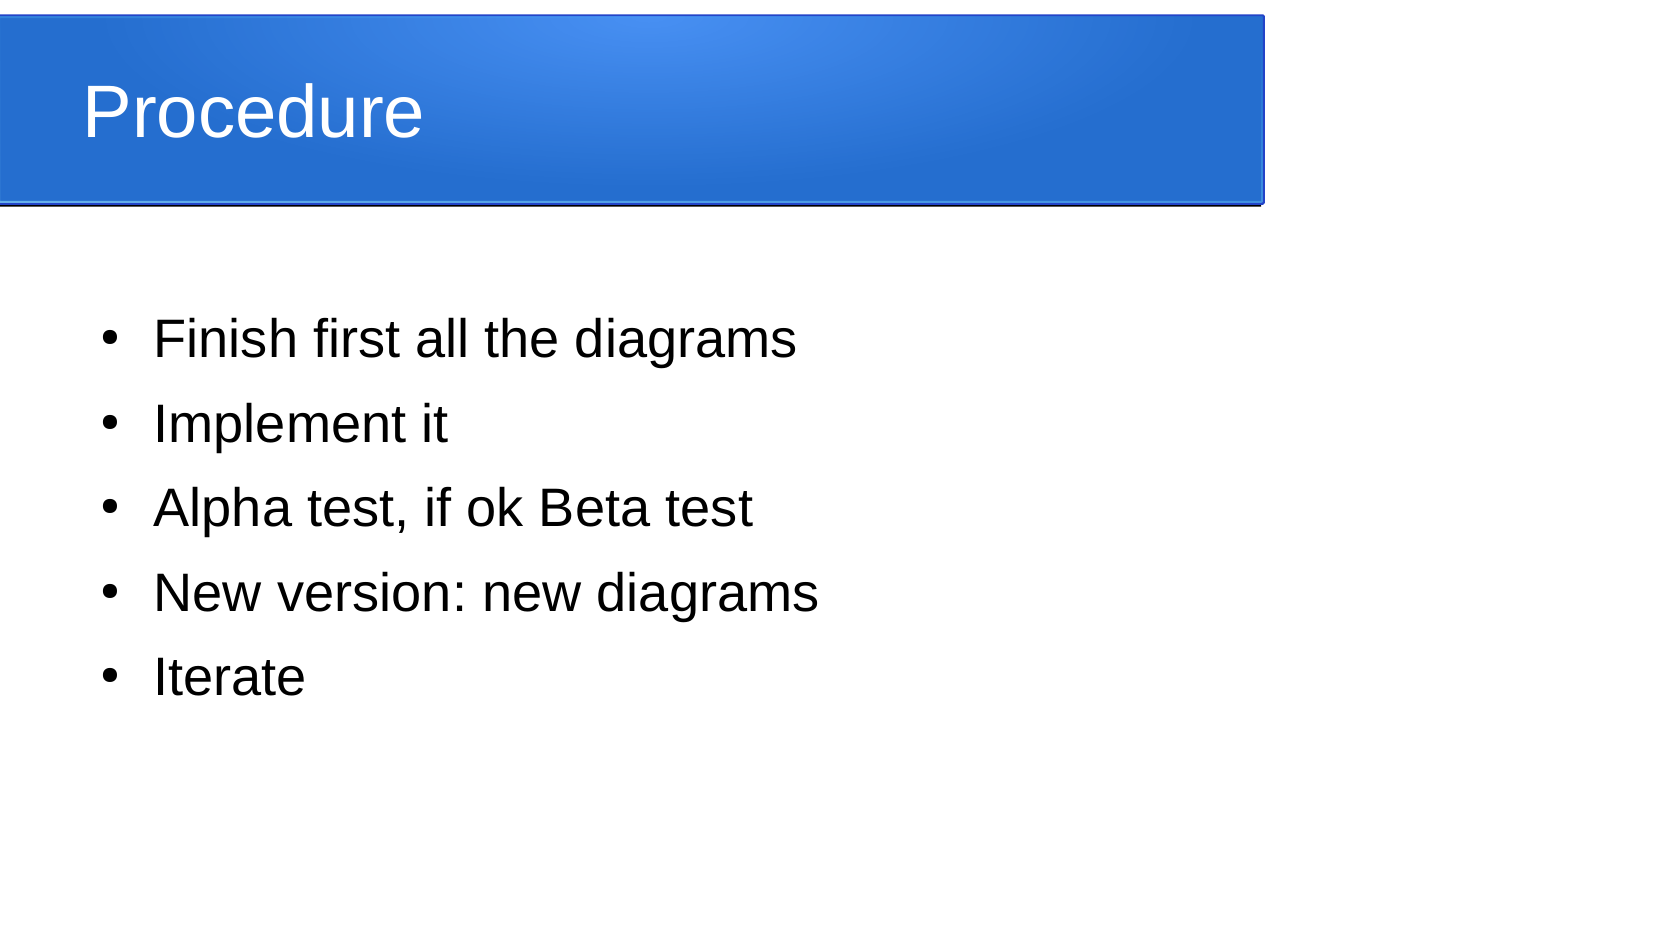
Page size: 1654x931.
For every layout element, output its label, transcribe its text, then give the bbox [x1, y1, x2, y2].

title Procedure [82, 35, 1235, 189]
list Finish first all the diagrams Implement it Alpha test, if ok Beta test New version: new diagrams Iterate [82, 224, 1571, 764]
